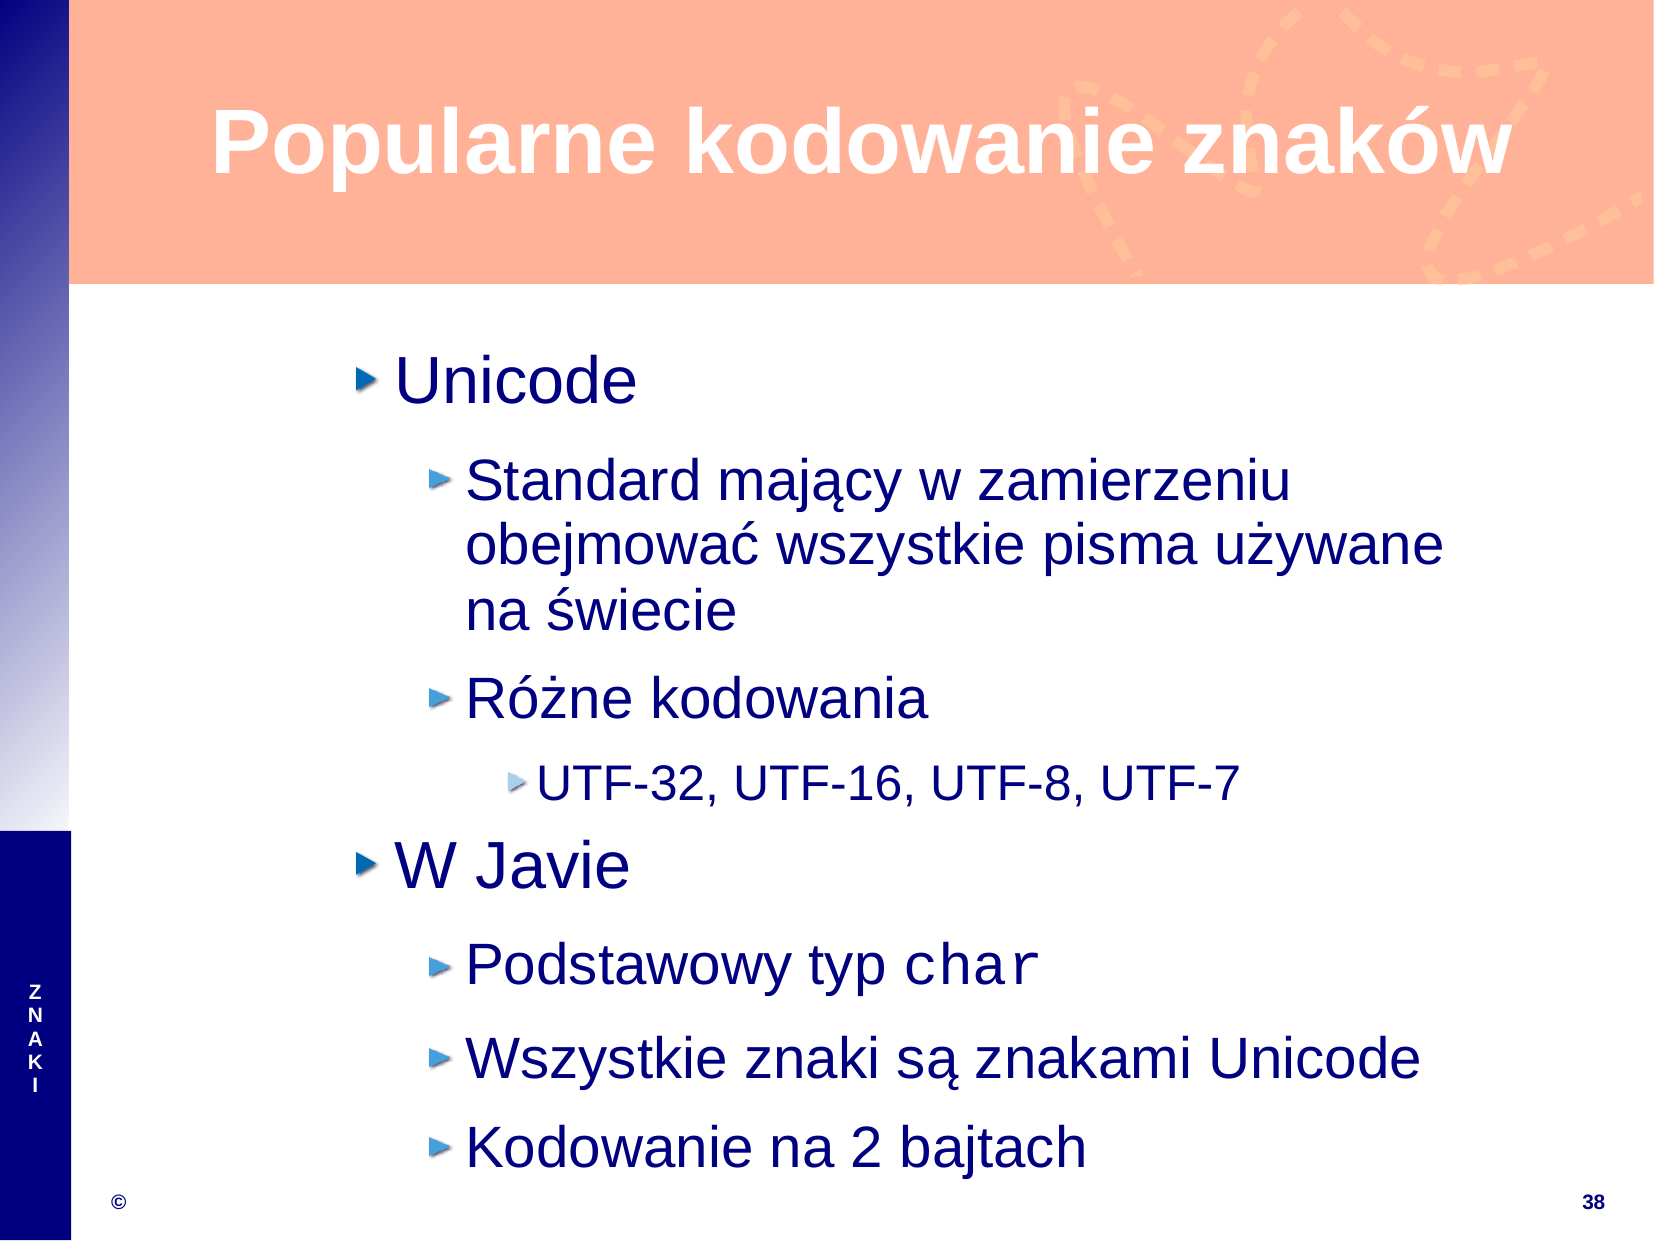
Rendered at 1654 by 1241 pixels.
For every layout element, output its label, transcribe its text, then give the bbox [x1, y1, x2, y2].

list Unicode Standard mający w zamierzeniu obejmować wszystkie pisma używane na świecie Różne kodowania UTF-32, UTF-16, UTF-8, UTF-7 W Javie Podstawowy typ char Wszystkie znaki są znakami Unicode Kodowanie na 2 bajtach [323, 343, 1450, 1177]
text_box Z N A K I [0, 830, 71, 1241]
title Popularne kodowanie znaków [108, 37, 1617, 246]
